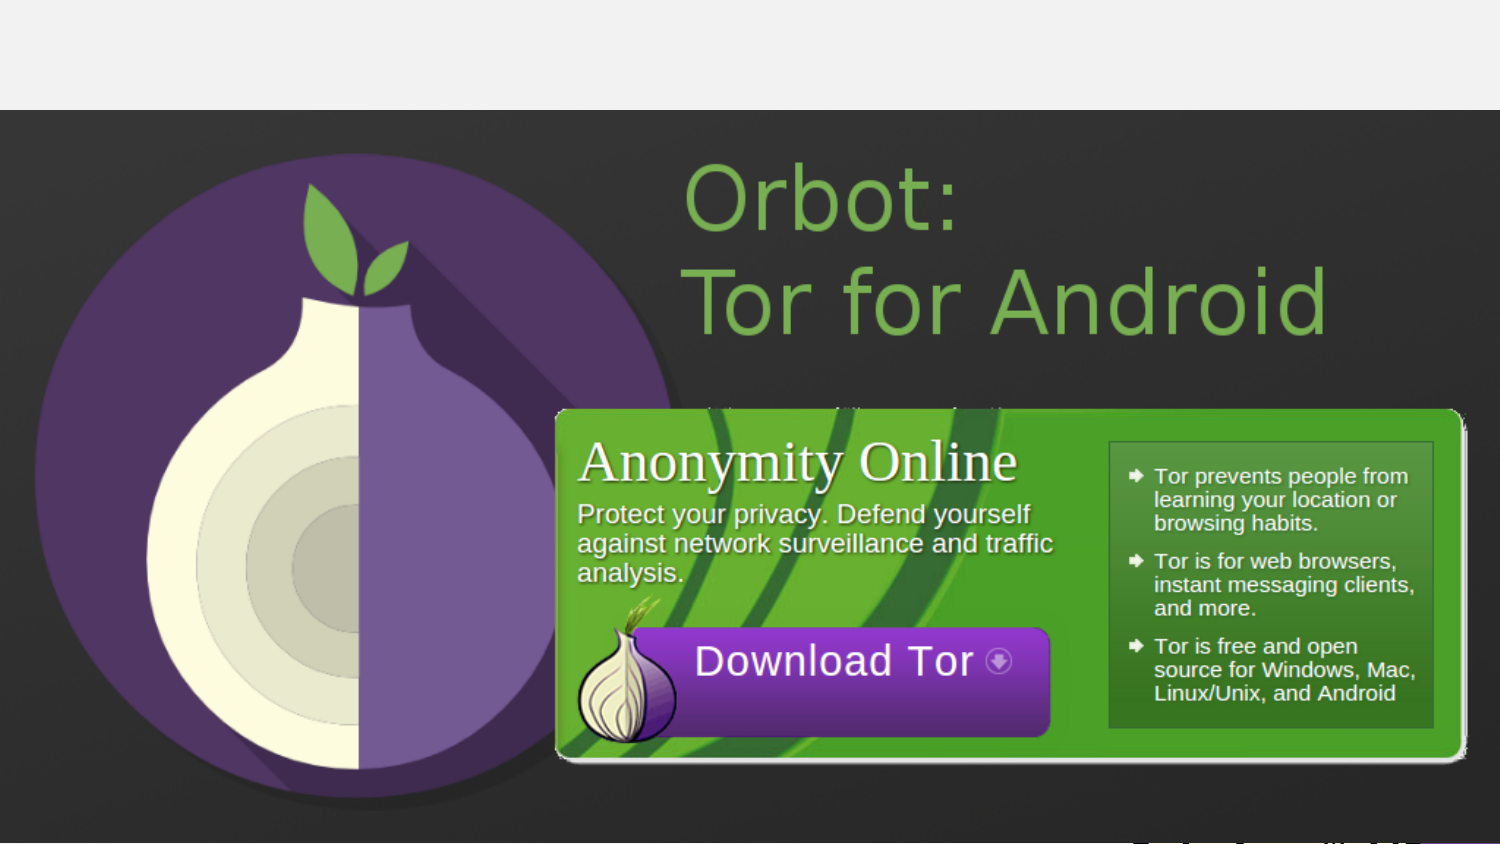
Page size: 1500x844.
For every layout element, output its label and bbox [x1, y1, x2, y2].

picture [0, 110, 1500, 844]
